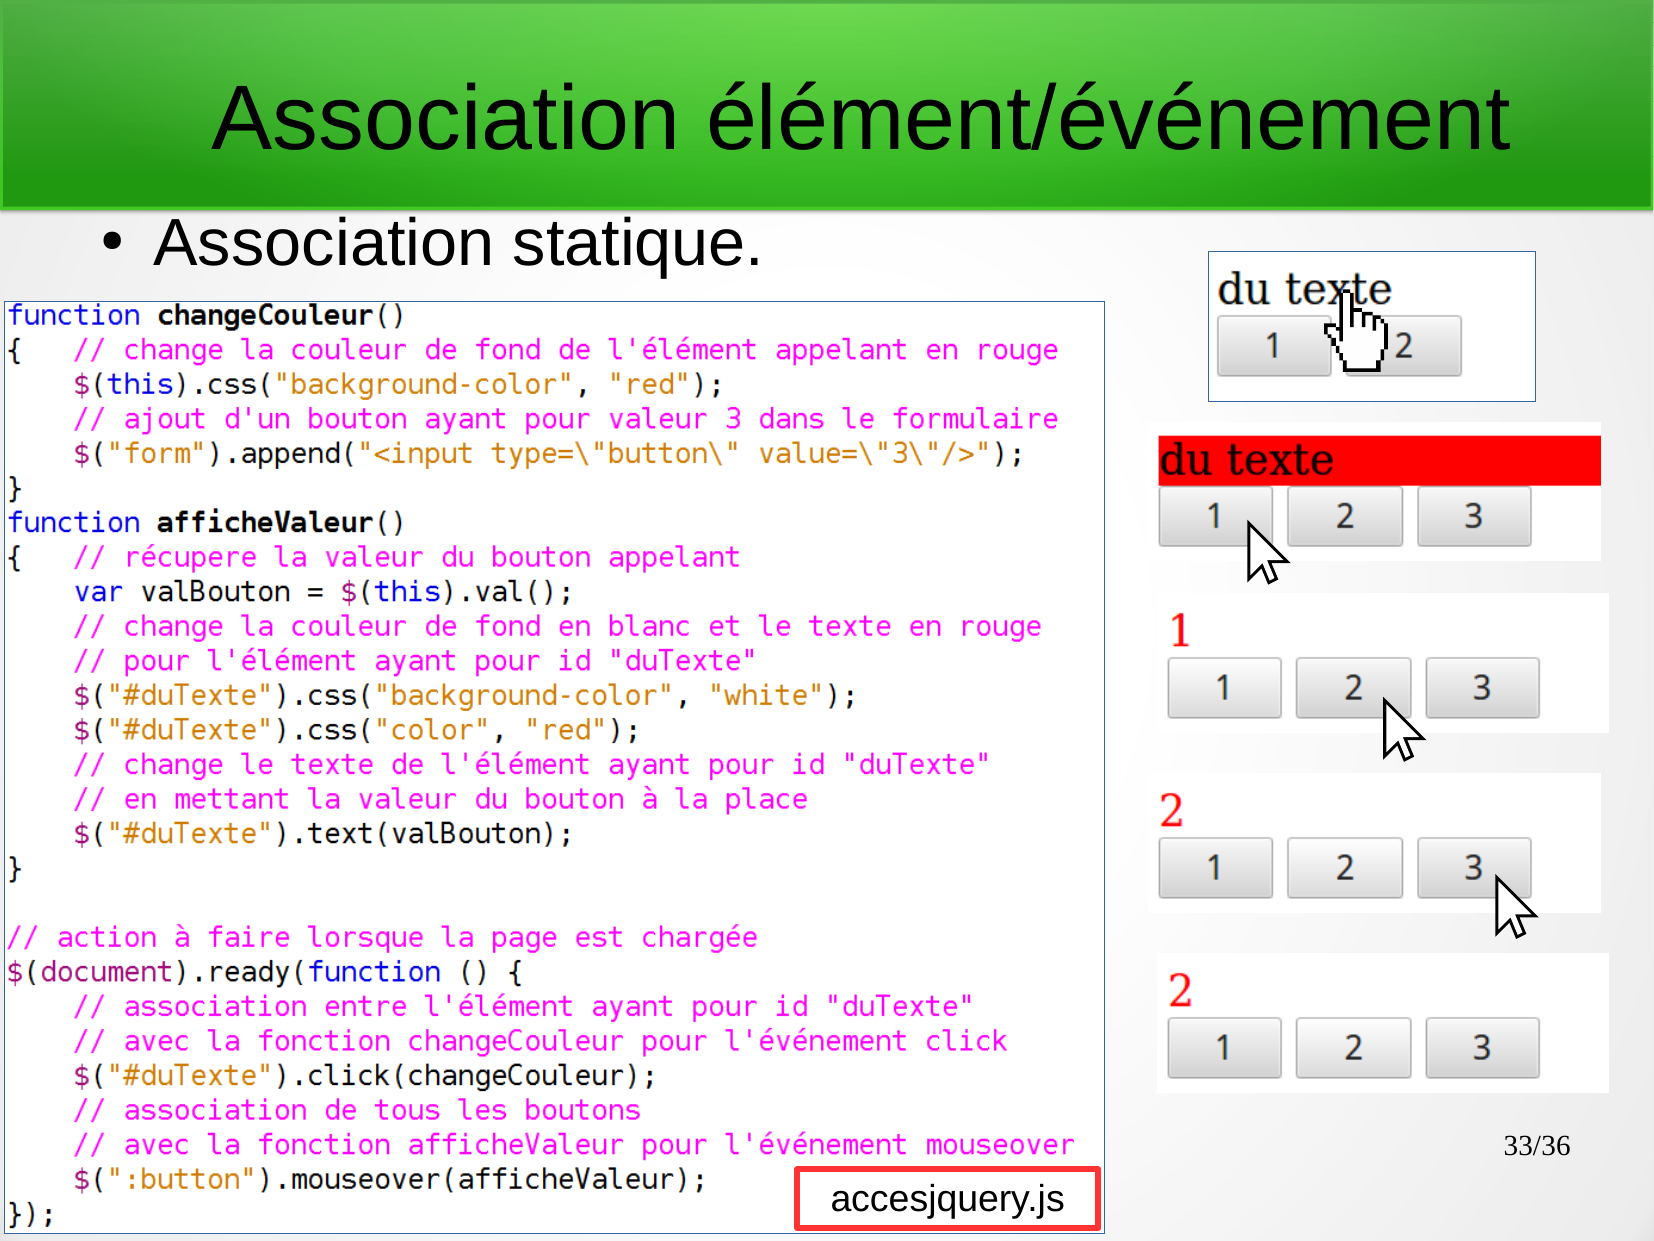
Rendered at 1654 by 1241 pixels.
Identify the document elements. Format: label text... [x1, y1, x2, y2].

picture [1148, 773, 1601, 939]
picture [1148, 422, 1601, 585]
text_box accesjquery.js [797, 1169, 1099, 1229]
picture [1157, 593, 1609, 762]
list Association statique. [82, 204, 1571, 924]
picture [4, 301, 1105, 1234]
picture [1208, 251, 1536, 402]
title Association élément/événement [82, 47, 1571, 189]
picture [1157, 953, 1609, 1093]
